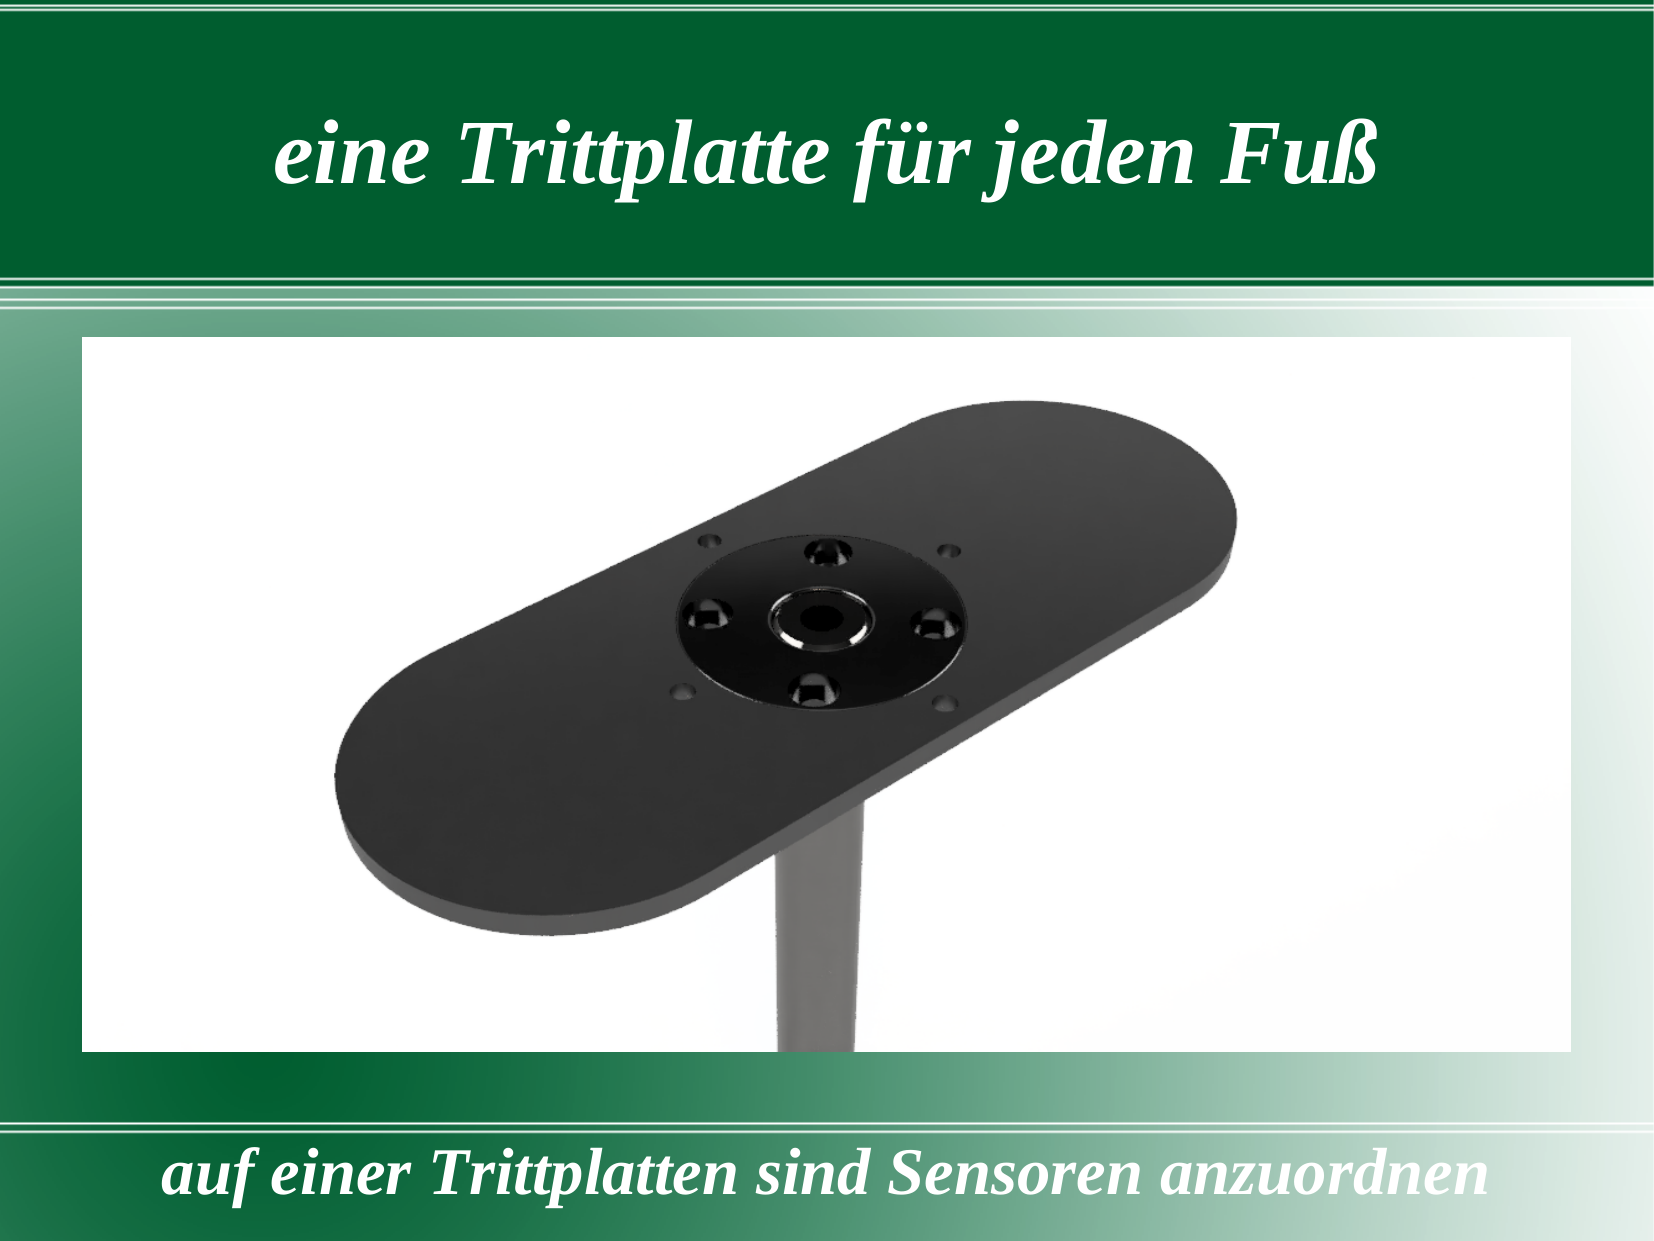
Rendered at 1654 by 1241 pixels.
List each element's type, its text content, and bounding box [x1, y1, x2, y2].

picture [0, 0, 1654, 1241]
title eine Trittplatte für jeden Fuß [82, 49, 1571, 257]
title auf einer Trittplatten sind Sensoren anzuordnen [11, 1068, 1642, 1241]
